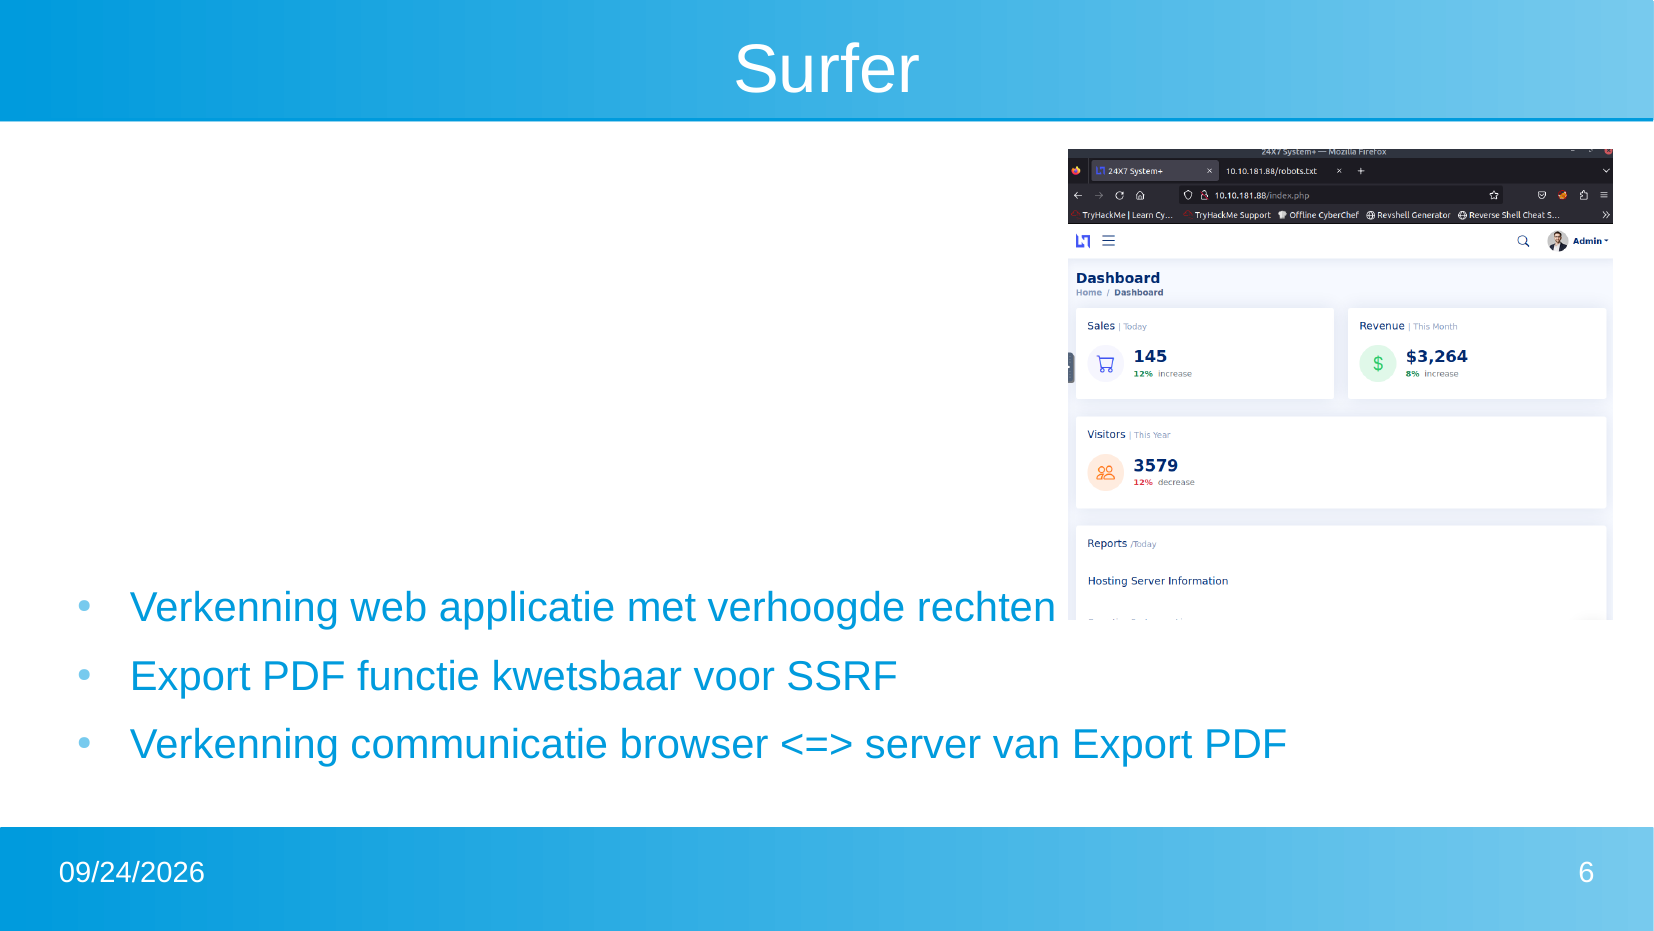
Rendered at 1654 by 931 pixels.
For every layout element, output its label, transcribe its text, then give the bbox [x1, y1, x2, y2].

title Surfer [59, 29, 1595, 108]
picture [1068, 149, 1613, 620]
list Verkenning web applicatie met verhoogde rechten Export PDF functie kwetsbaar voor SSRF Verkenning communicatie browser <=> server van Export PDF [59, 177, 1538, 768]
